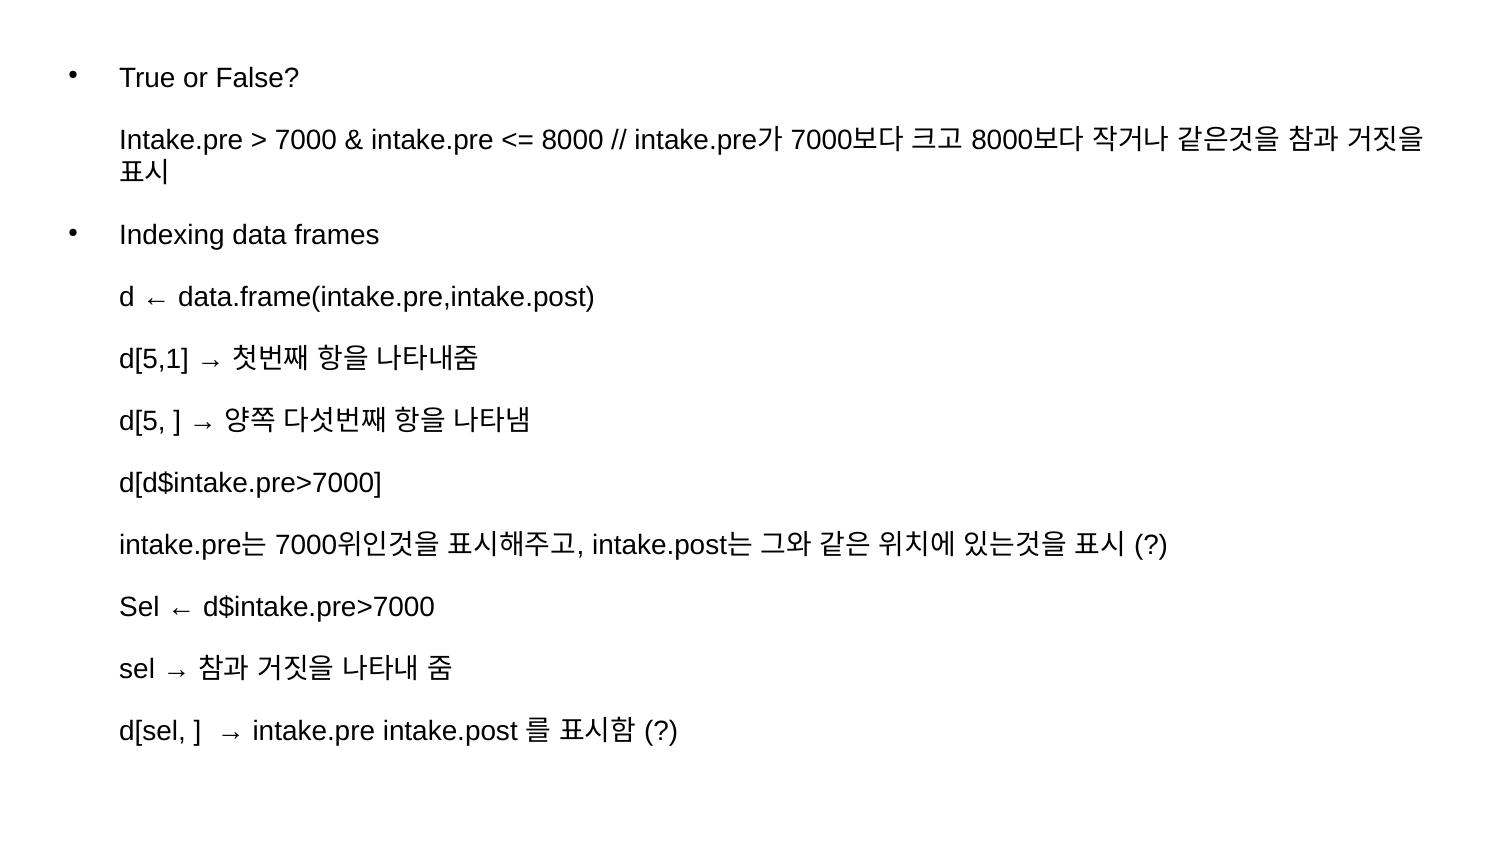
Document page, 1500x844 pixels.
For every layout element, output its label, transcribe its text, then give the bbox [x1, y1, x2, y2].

list True or False? Intake.pre > 7000 & intake.pre <= 8000 // intake.pre가 7000보다 크고 8000보다 작거나 같은것을 참과 거짓을 표시 Indexing data frames d ← data.frame(intake.pre,intake.post) d[5,1] → 첫번째 항을 나타내줌 d[5, ] → 양쪽 다섯번째 항을 나타냄 d[d$intake.pre>7000] intake.pre는 7000위인것을 표시해주고, intake.post는 그와 같은 위치에 있는것을 표시 (?) Sel ← d$intake.pre>7000 sel → 참과 거짓을 나타내 줌 d[sel, ] → intake.pre intake.post 를 표시함 (?) [51, 59, 1449, 750]
